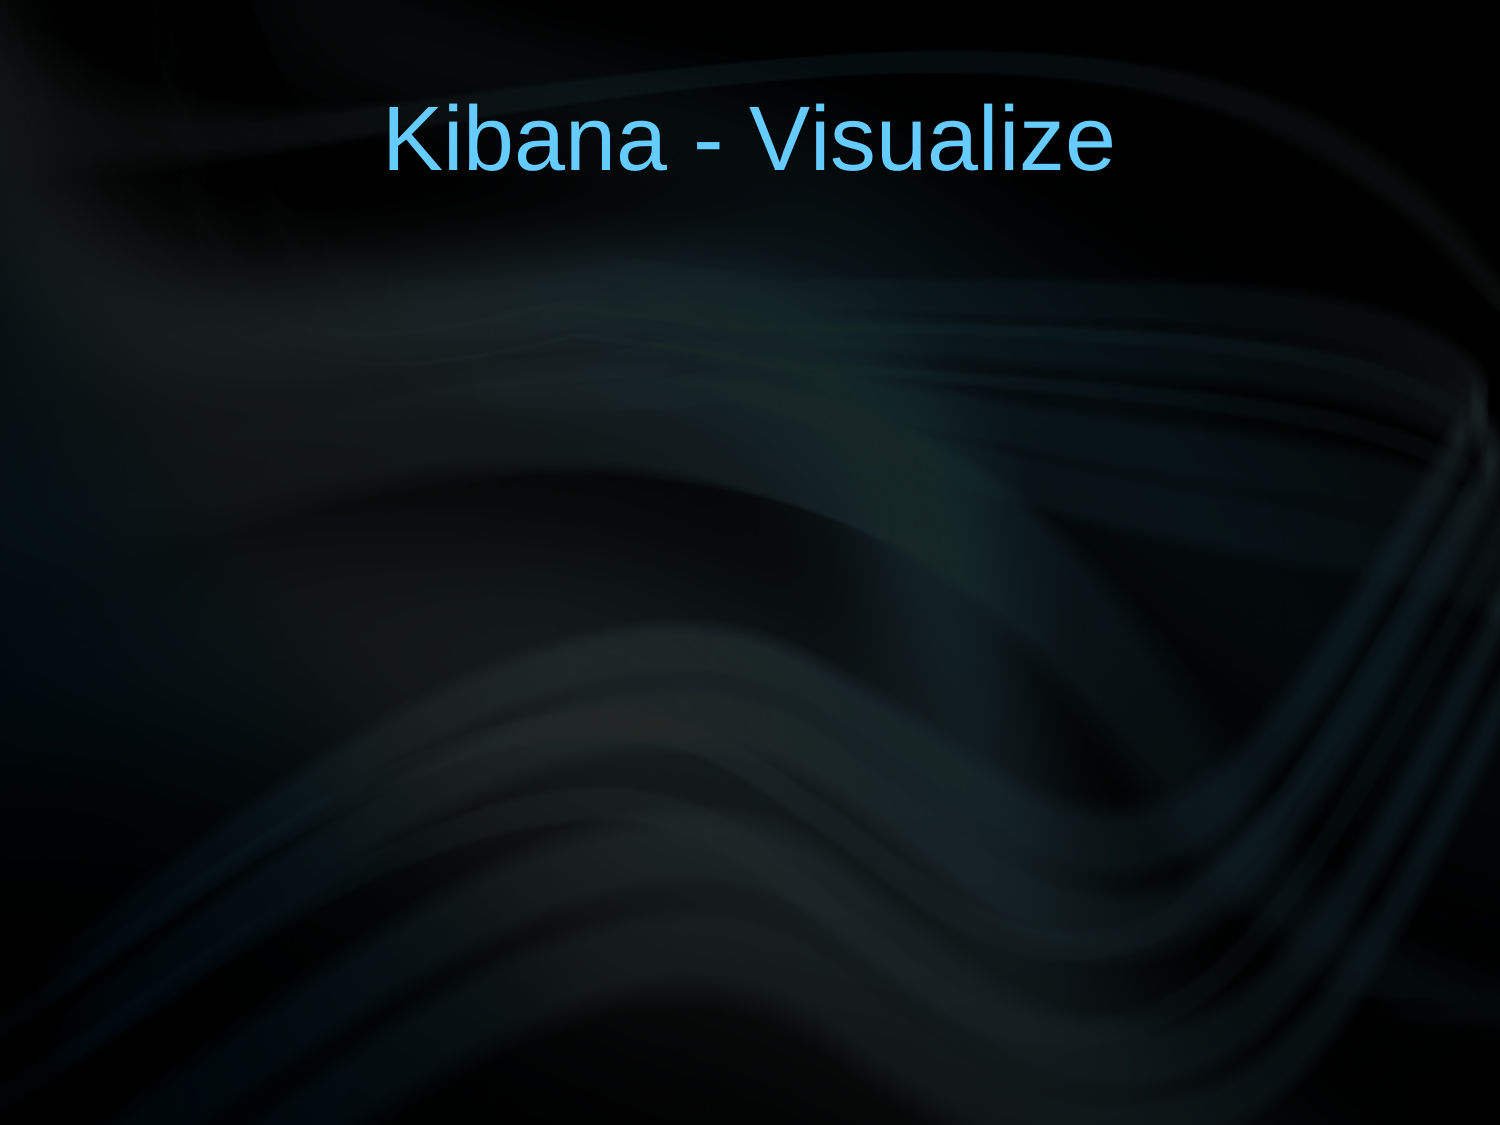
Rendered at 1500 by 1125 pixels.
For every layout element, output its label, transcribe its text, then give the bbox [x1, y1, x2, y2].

title Kibana - Visualize [75, 45, 1426, 233]
